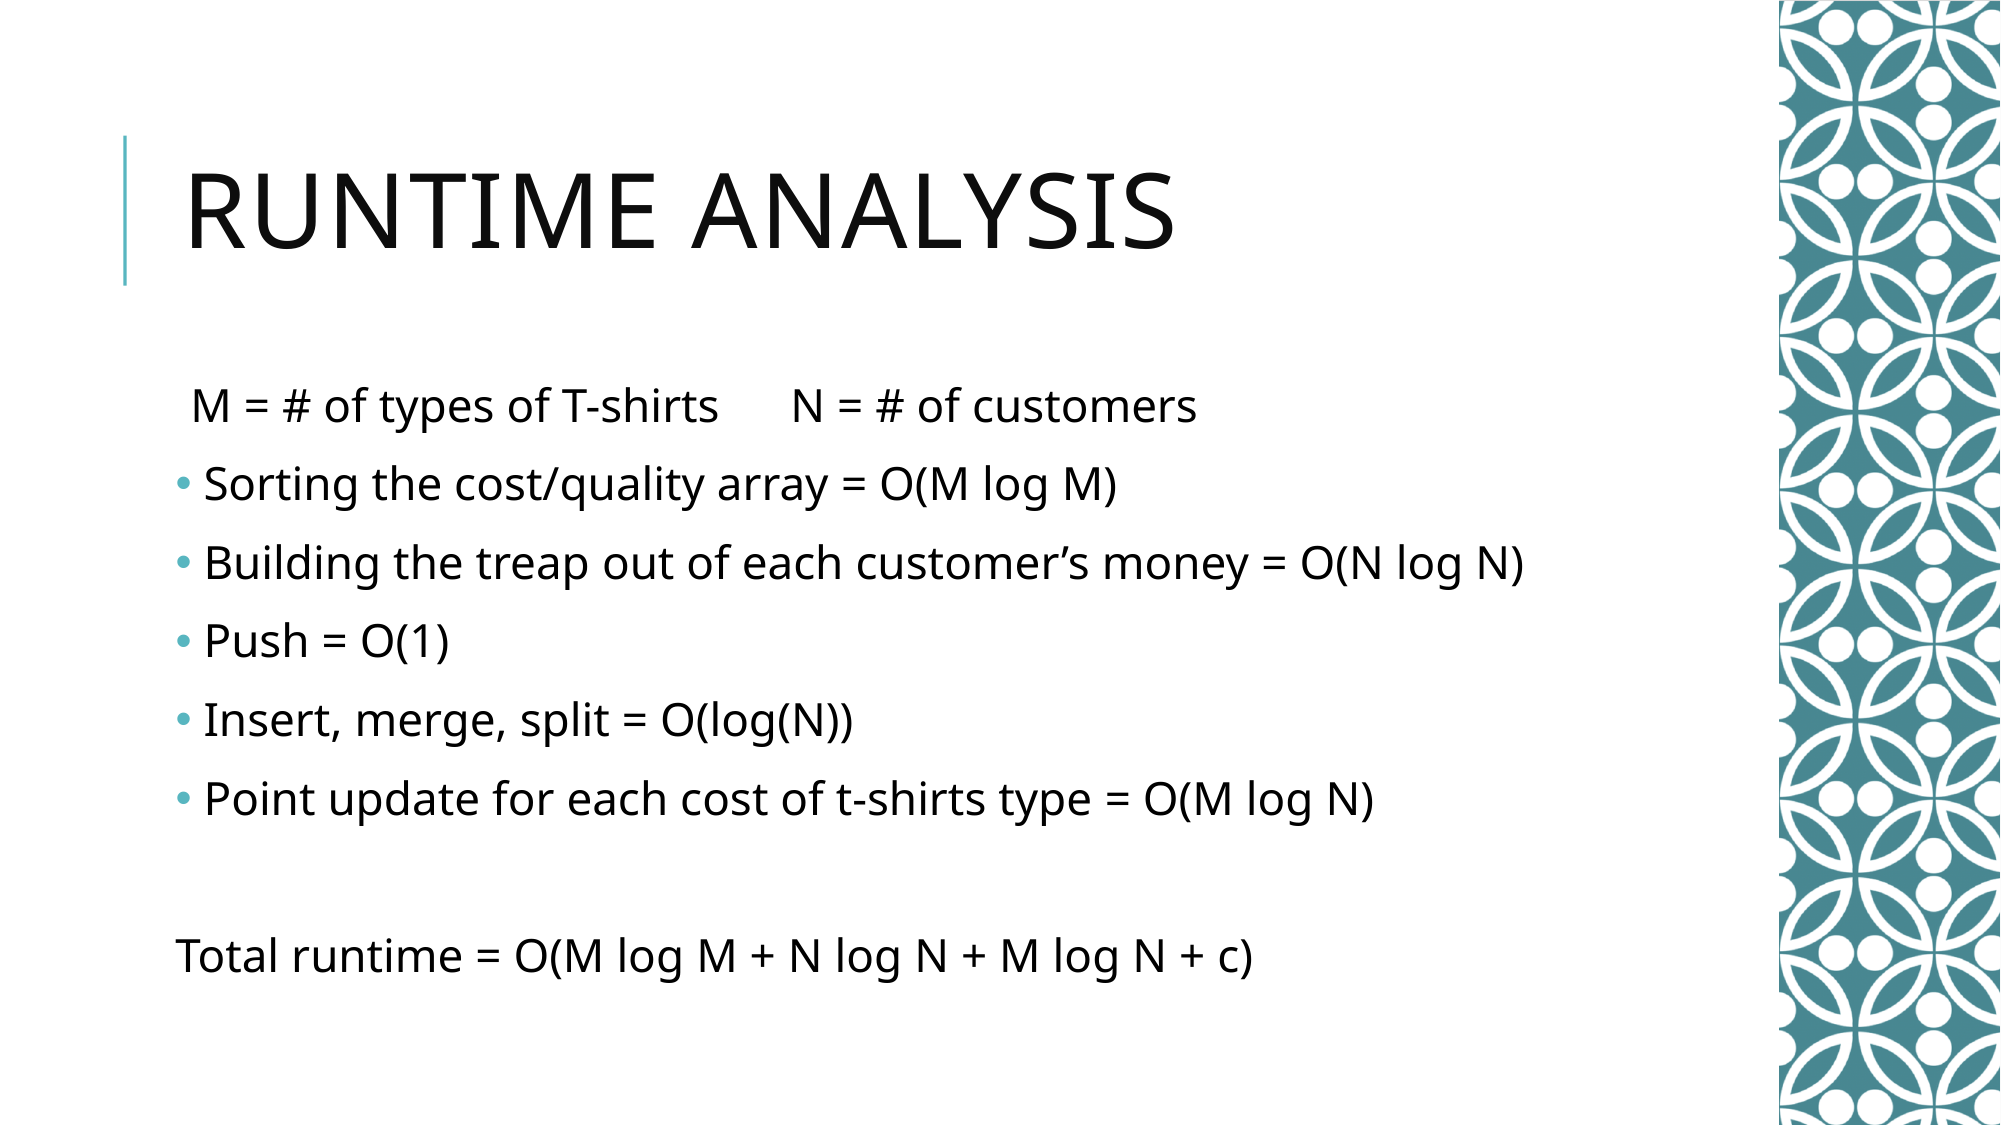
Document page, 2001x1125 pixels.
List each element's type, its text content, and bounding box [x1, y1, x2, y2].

title Runtime analysis [168, 96, 1763, 342]
list M = # of types of T-shirts N = # of customers Sorting the cost/quality array = O(M log M) Building the treap out of each customer’s money = O(N log N) Push = O(1) Insert, merge, split = O(log(N)) Point update for each cost of t-shirts type = O(M log N) Total runtime = O(M log M + N log N + M log N + c) [168, 375, 1763, 1035]
picture [1778, 0, 2001, 1125]
